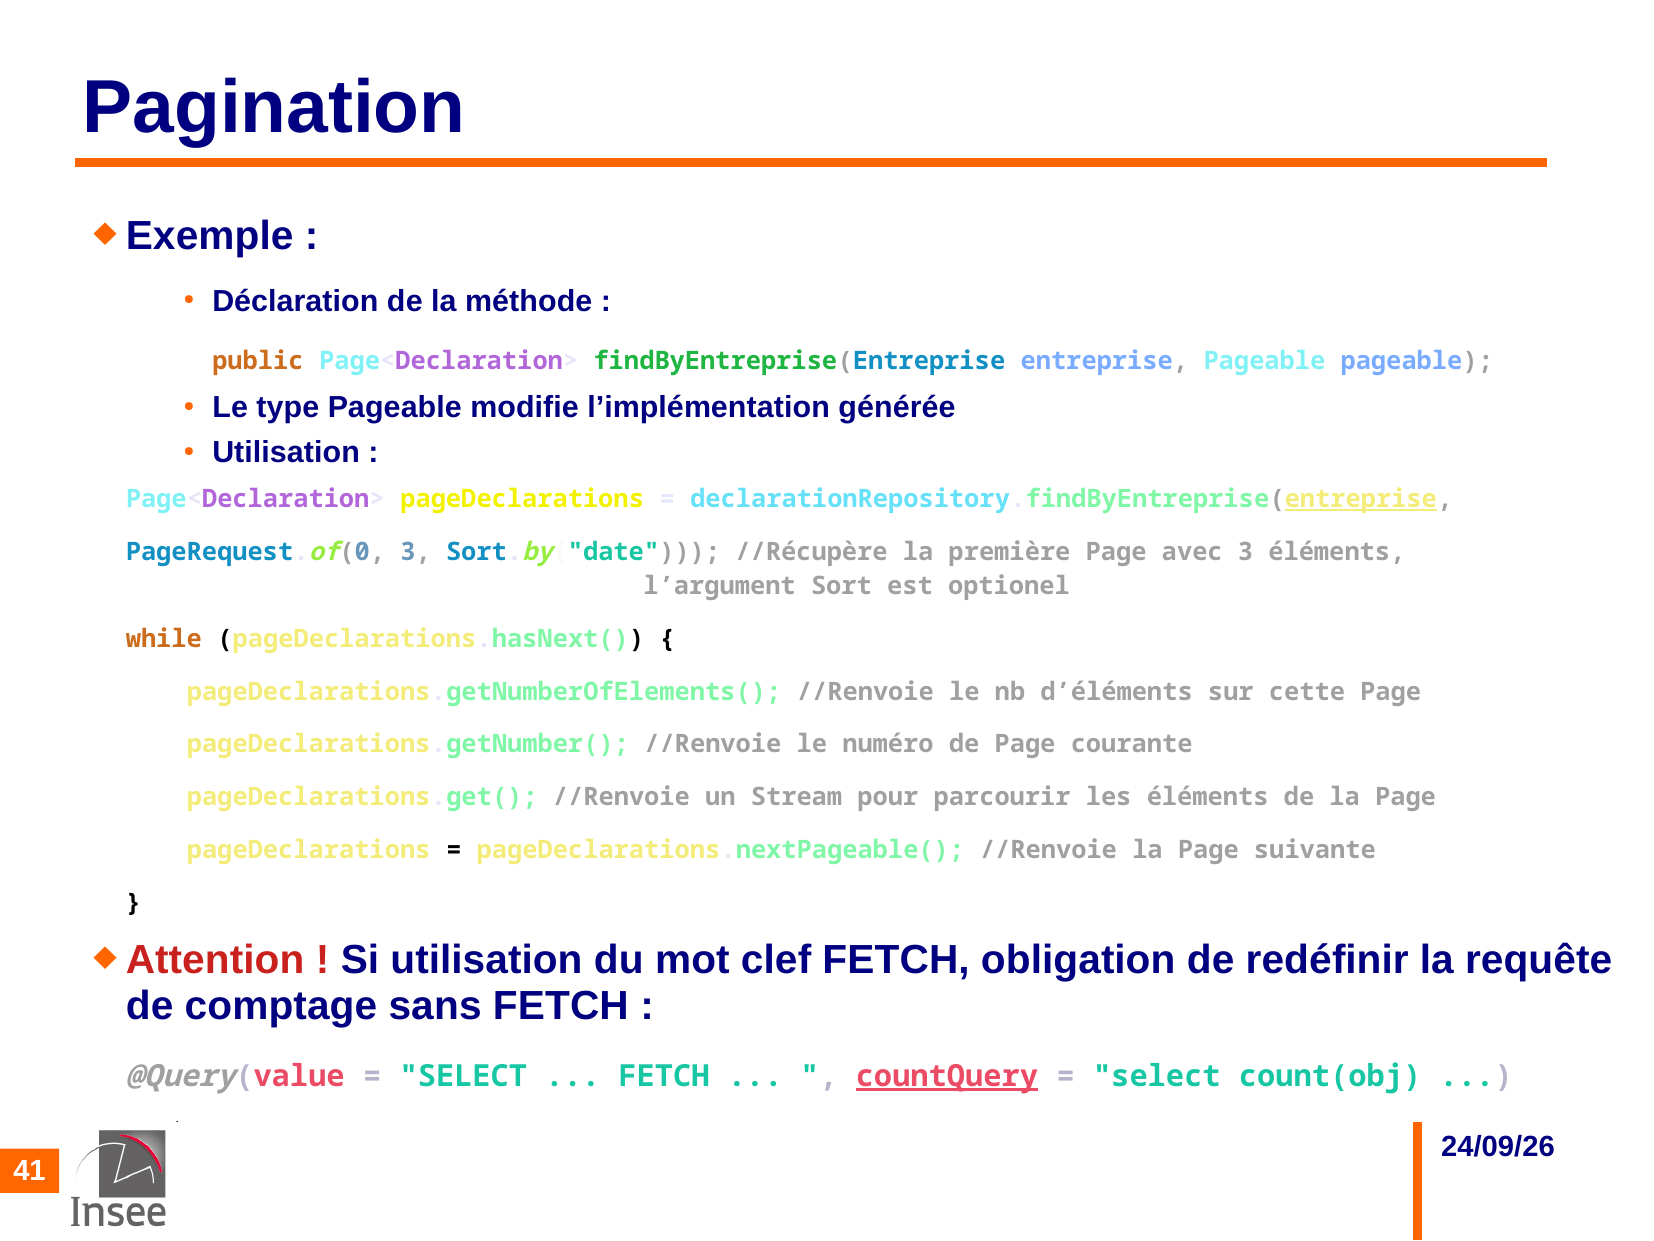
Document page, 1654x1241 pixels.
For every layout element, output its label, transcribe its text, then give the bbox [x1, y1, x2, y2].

list Exemple : Déclaration de la méthode : public Page<Declaration> findByEntreprise(Entreprise entreprise, Pageable pageable); Le type Pageable modifie l’implémentation générée Utilisation : Page<Declaration> pageDeclarations = declarationRepository.findByEntreprise(entreprise, PageRequest.of(0, 3, Sort.by("date"))); //Récupère la première Page avec 3 éléments, l’argument Sort est optionel while (pageDeclarations.hasNext()) { pageDeclarations.getNumberOfElements(); //Renvoie le nb d’éléments sur cette Page pageDeclarations.getNumber(); //Renvoie le numéro de Page courante pageDeclarations.get(); //Renvoie un Stream pour parcourir les éléments de la Page pageDeclarations = pageDeclarations.nextPageable(); //Renvoie la Page suivante } Attention ! Si utilisation du mot clef FETCH, obligation de redéfinir la requête de comptage sans FETCH : @Query(value = "SELECT ... FETCH ... ", countQuery = "select count(obj) ...) [82, 212, 1619, 1099]
title Pagination [82, 49, 1619, 163]
picture [62, 1121, 178, 1241]
